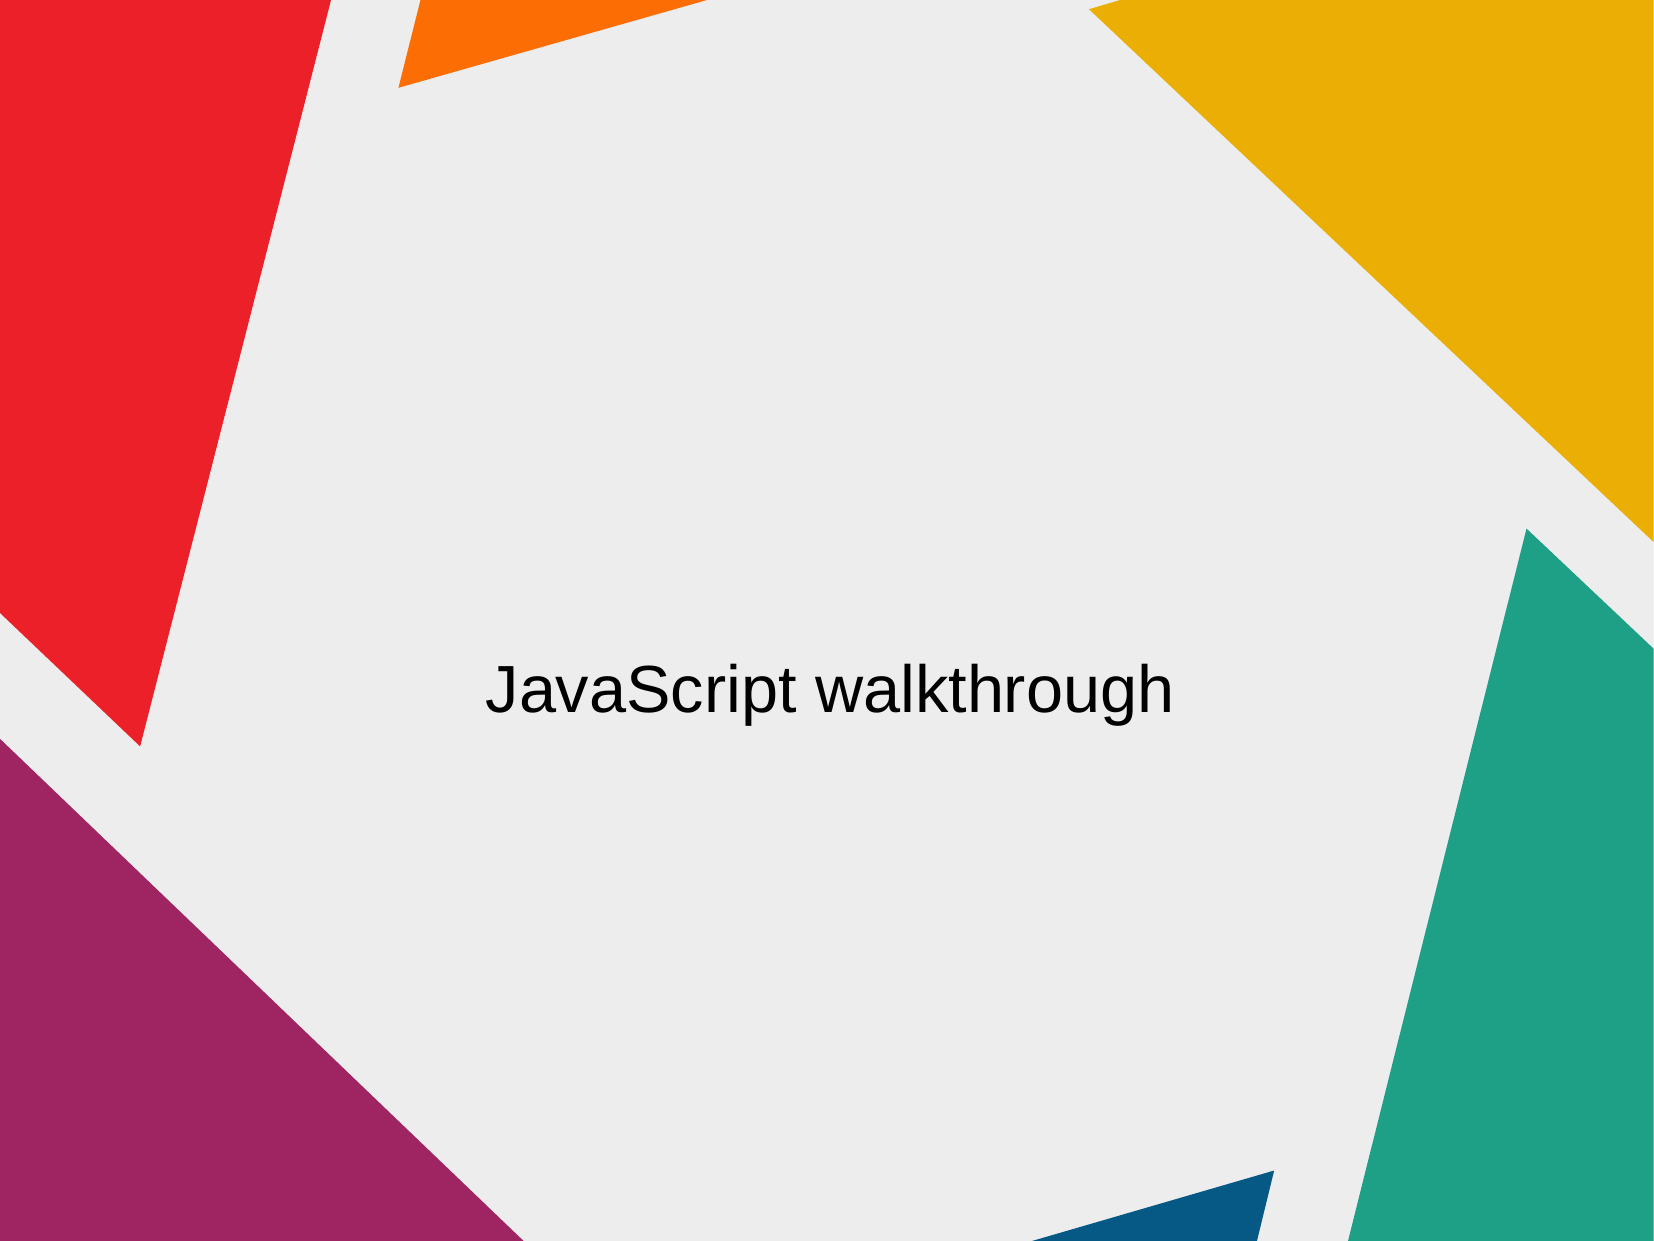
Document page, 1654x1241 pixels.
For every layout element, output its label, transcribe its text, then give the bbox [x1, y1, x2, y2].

subtitle JavaScript walkthrough [289, 290, 1372, 1090]
